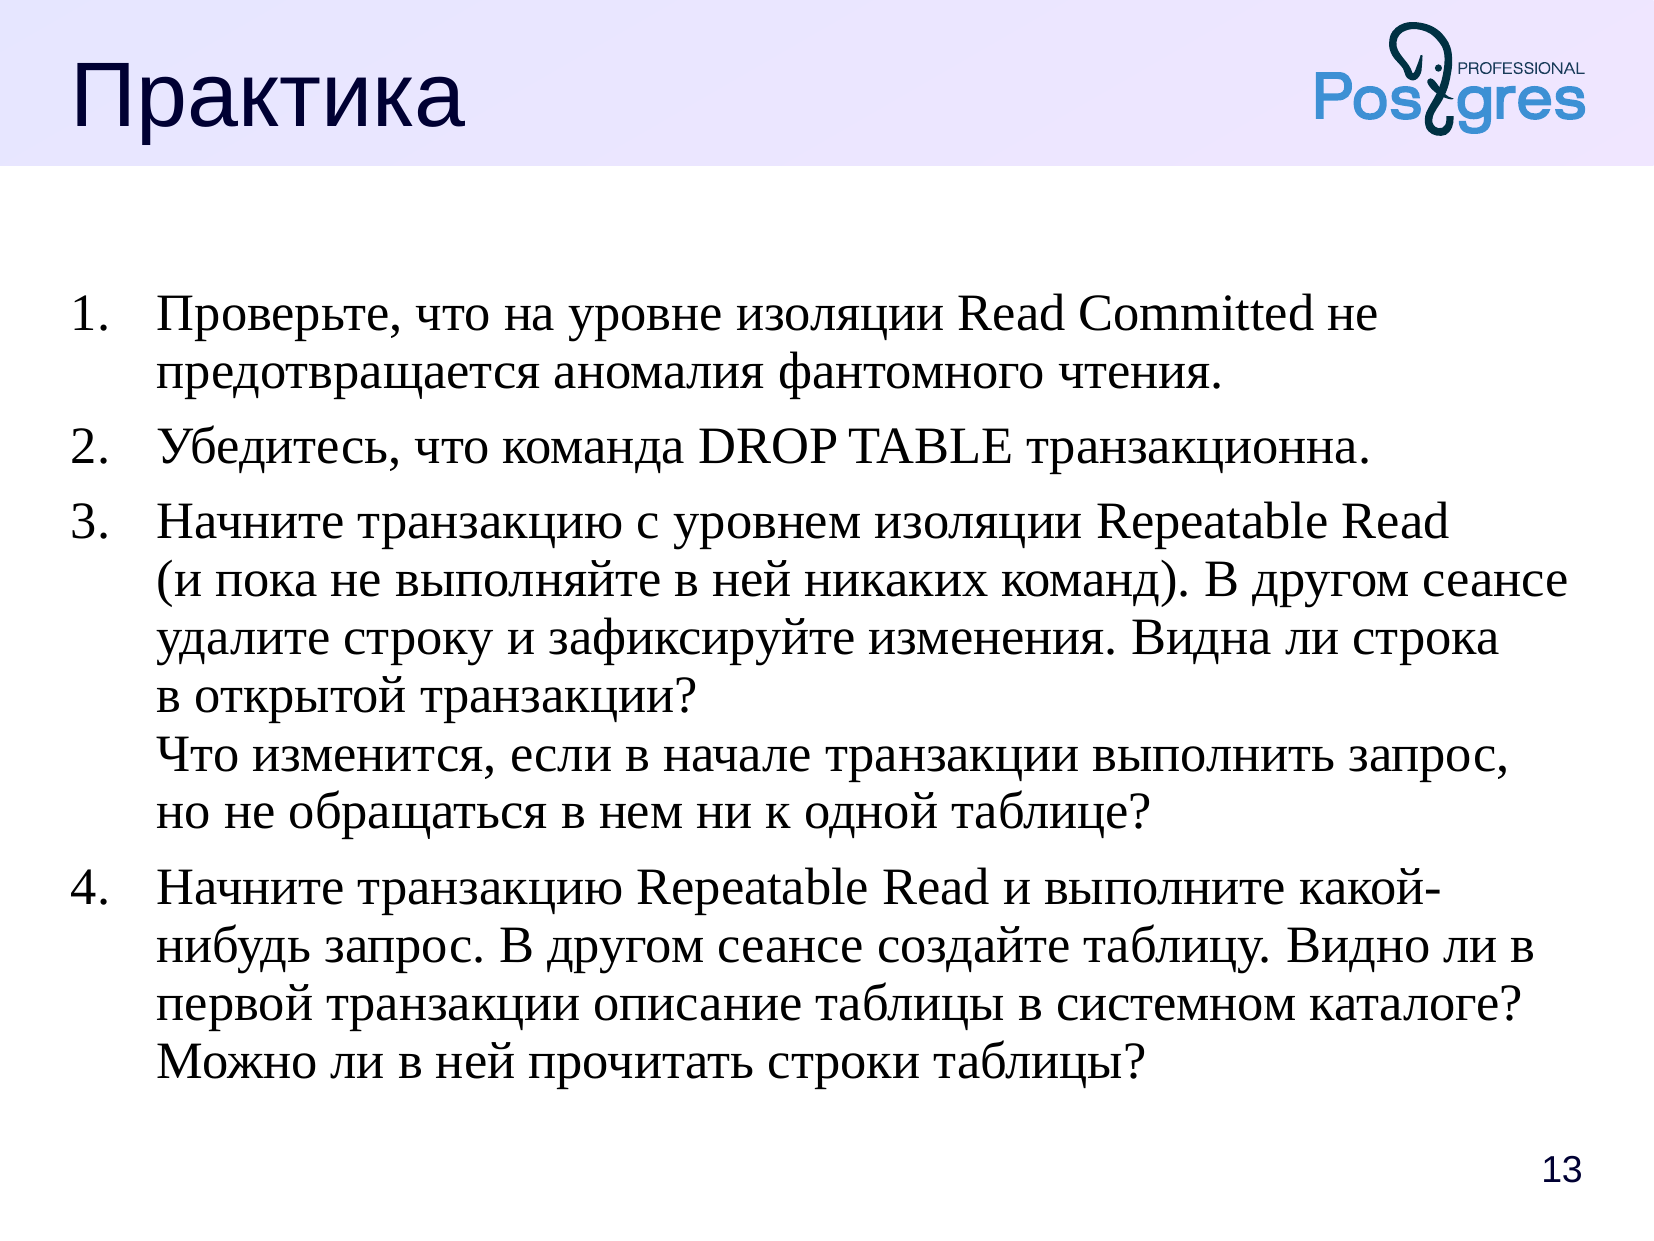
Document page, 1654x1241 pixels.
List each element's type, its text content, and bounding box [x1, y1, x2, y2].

title Практика [70, 43, 1241, 147]
list Проверьте, что на уровне изоляции Read Committed не предотвращается аномалия фантомного чтения. Убедитесь, что команда DROP TABLE транзакционна. Начните транзакцию с уровнем изоляции Repeatable Read (и пока не выполняйте в ней никаких команд). В другом сеансе удалите строку и зафиксируйте изменения. Видна ли строка в открытой транзакции? Что изменится, если в начале транзакции выполнить запрос, но не обращаться в нем ни к одной таблице? Начните транзакцию Repeatable Read и выполните какой-нибудь запрос. В другом сеансе создайте таблицу. Видно ли в первой транзакции описание таблицы в системном каталоге? Можно ли в ней прочитать строки таблицы? [70, 283, 1583, 1134]
